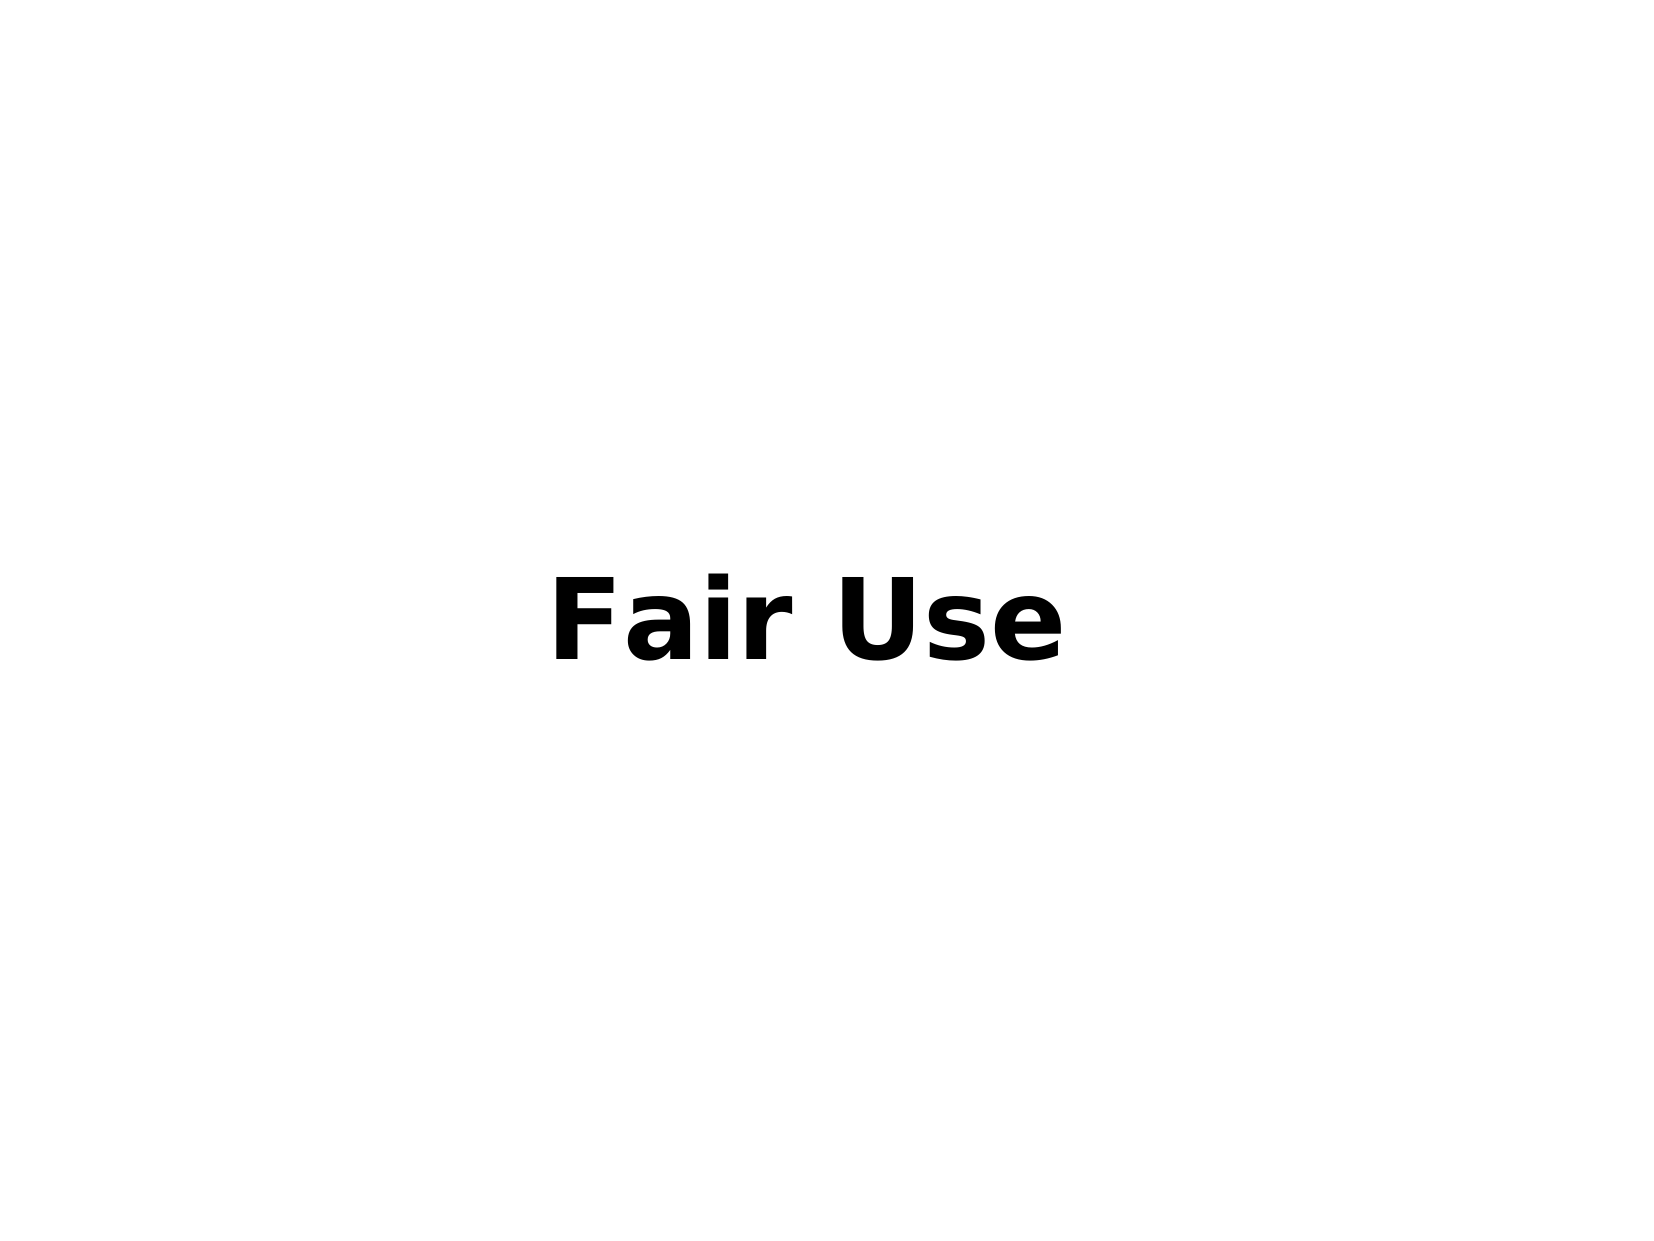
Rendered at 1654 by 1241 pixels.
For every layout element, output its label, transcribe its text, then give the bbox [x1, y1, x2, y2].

subtitle Fair Use [0, 0, 1654, 1241]
